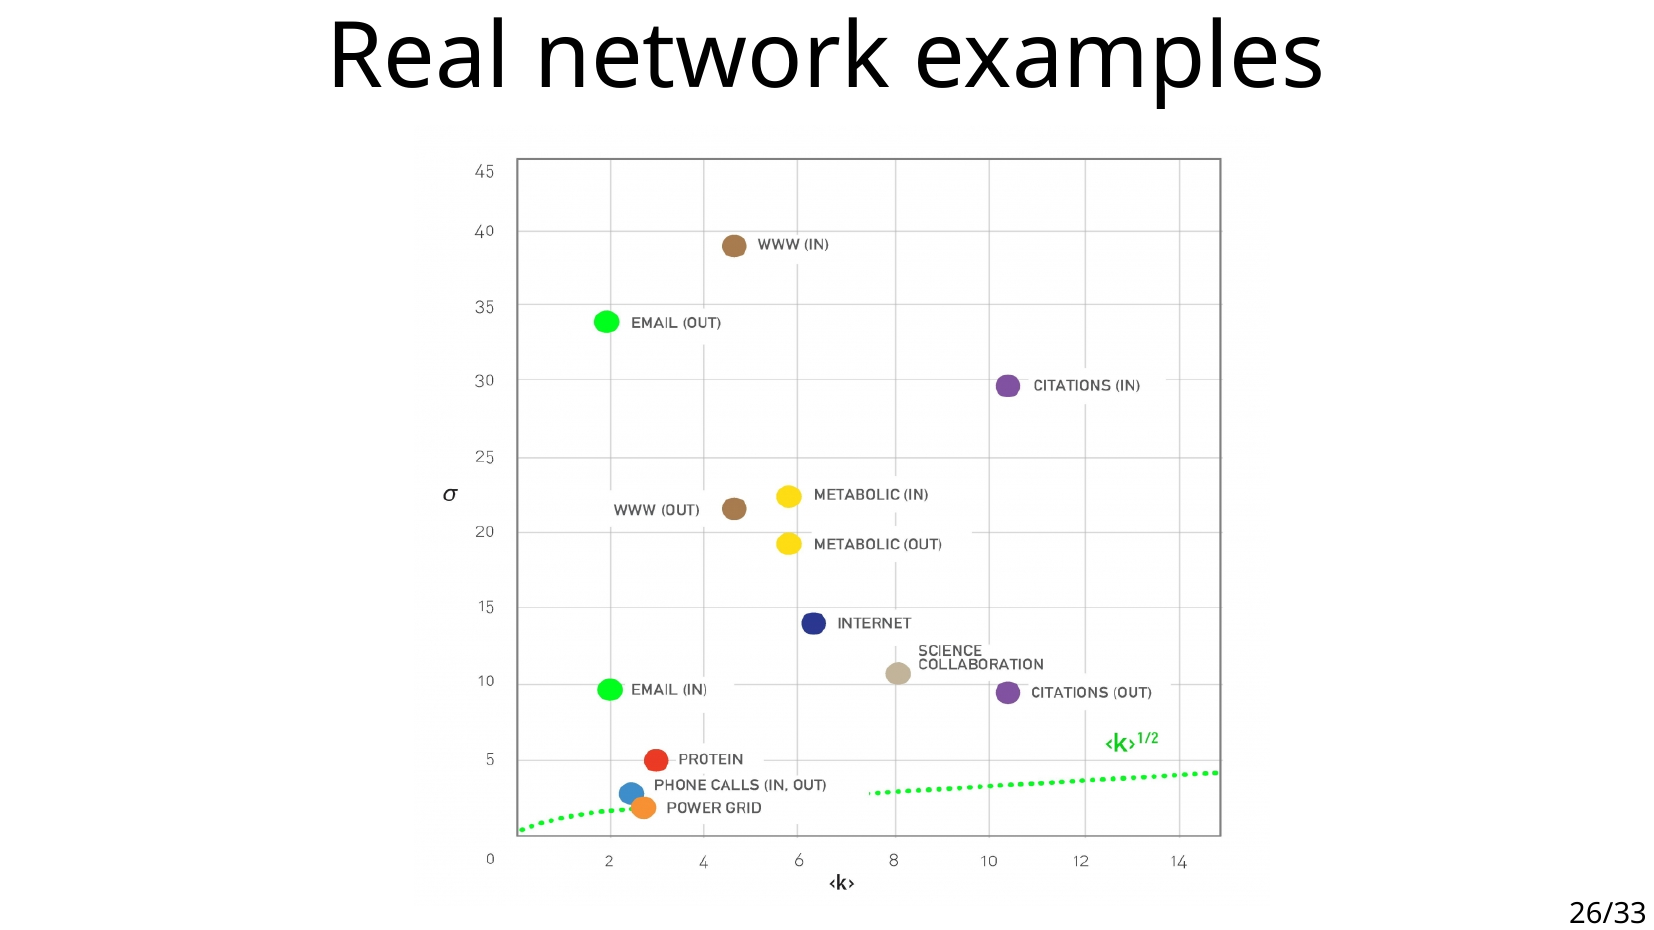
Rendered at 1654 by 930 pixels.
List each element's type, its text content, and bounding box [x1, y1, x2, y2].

title Real network examples [82, 0, 1571, 117]
picture [414, 125, 1270, 906]
